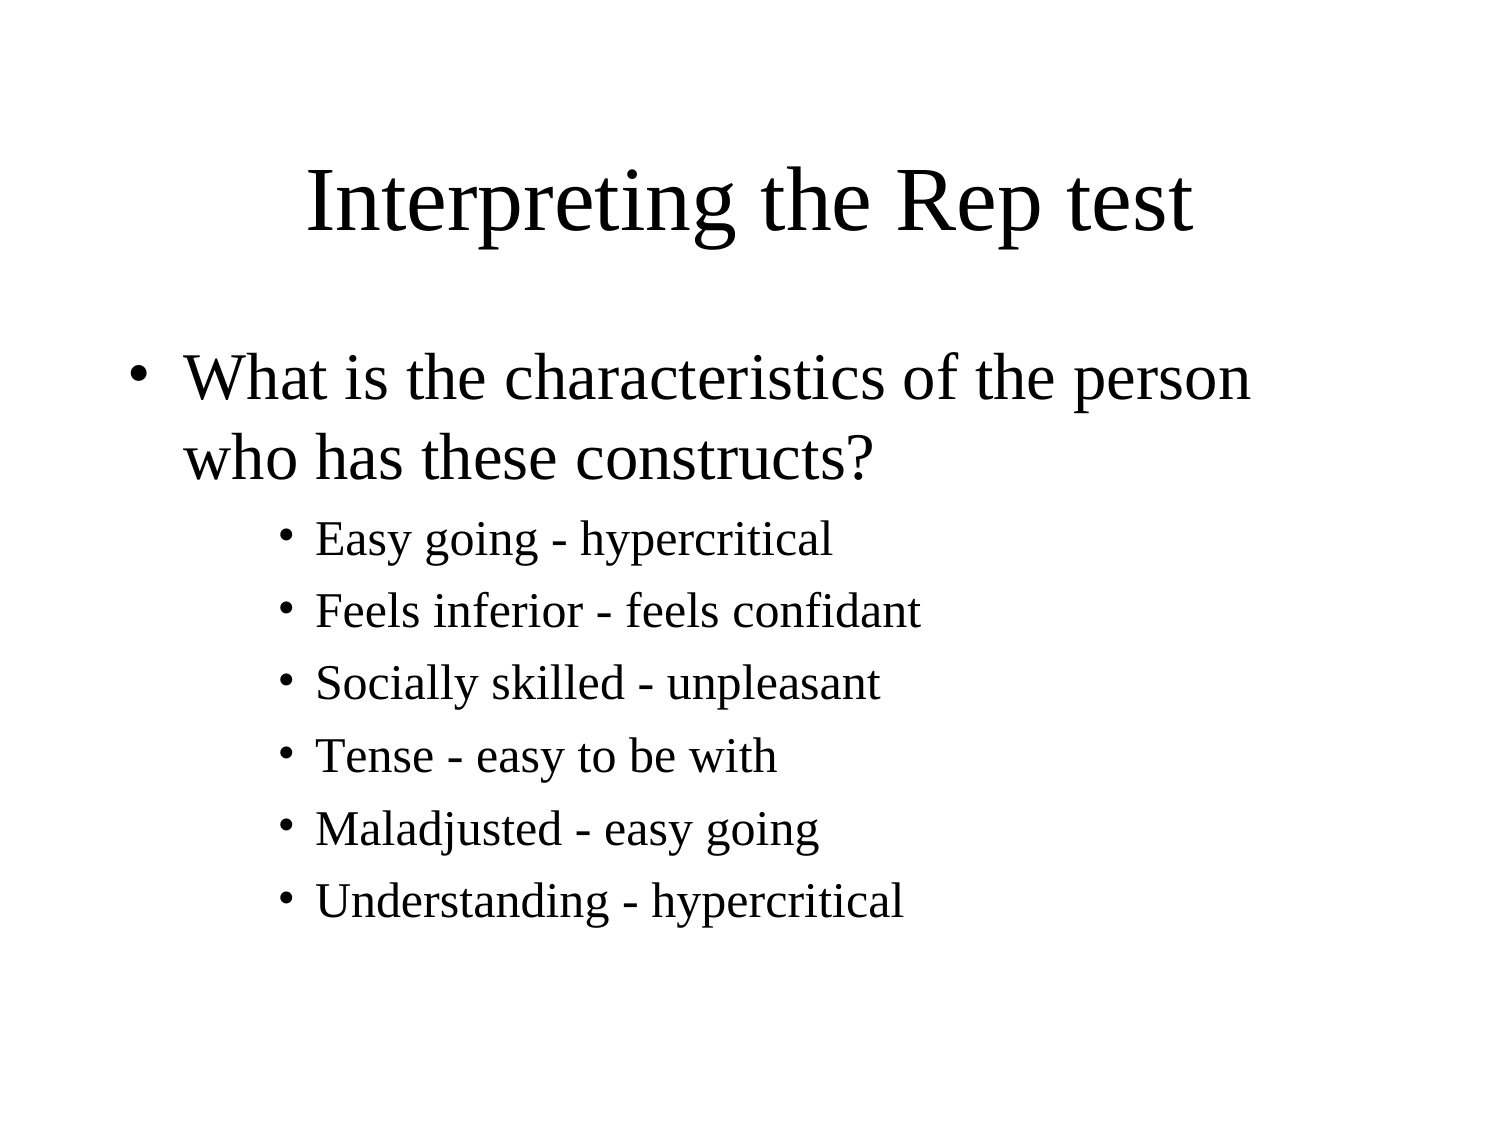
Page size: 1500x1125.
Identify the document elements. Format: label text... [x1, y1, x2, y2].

title Interpreting the Rep test [112, 99, 1388, 288]
list What is the characteristics of the person who has these constructs? Easy going - hypercritical Feels inferior - feels confidant Socially skilled - unpleasant Tense - easy to be with Maladjusted - easy going Understanding - hypercritical [112, 324, 1388, 1000]
